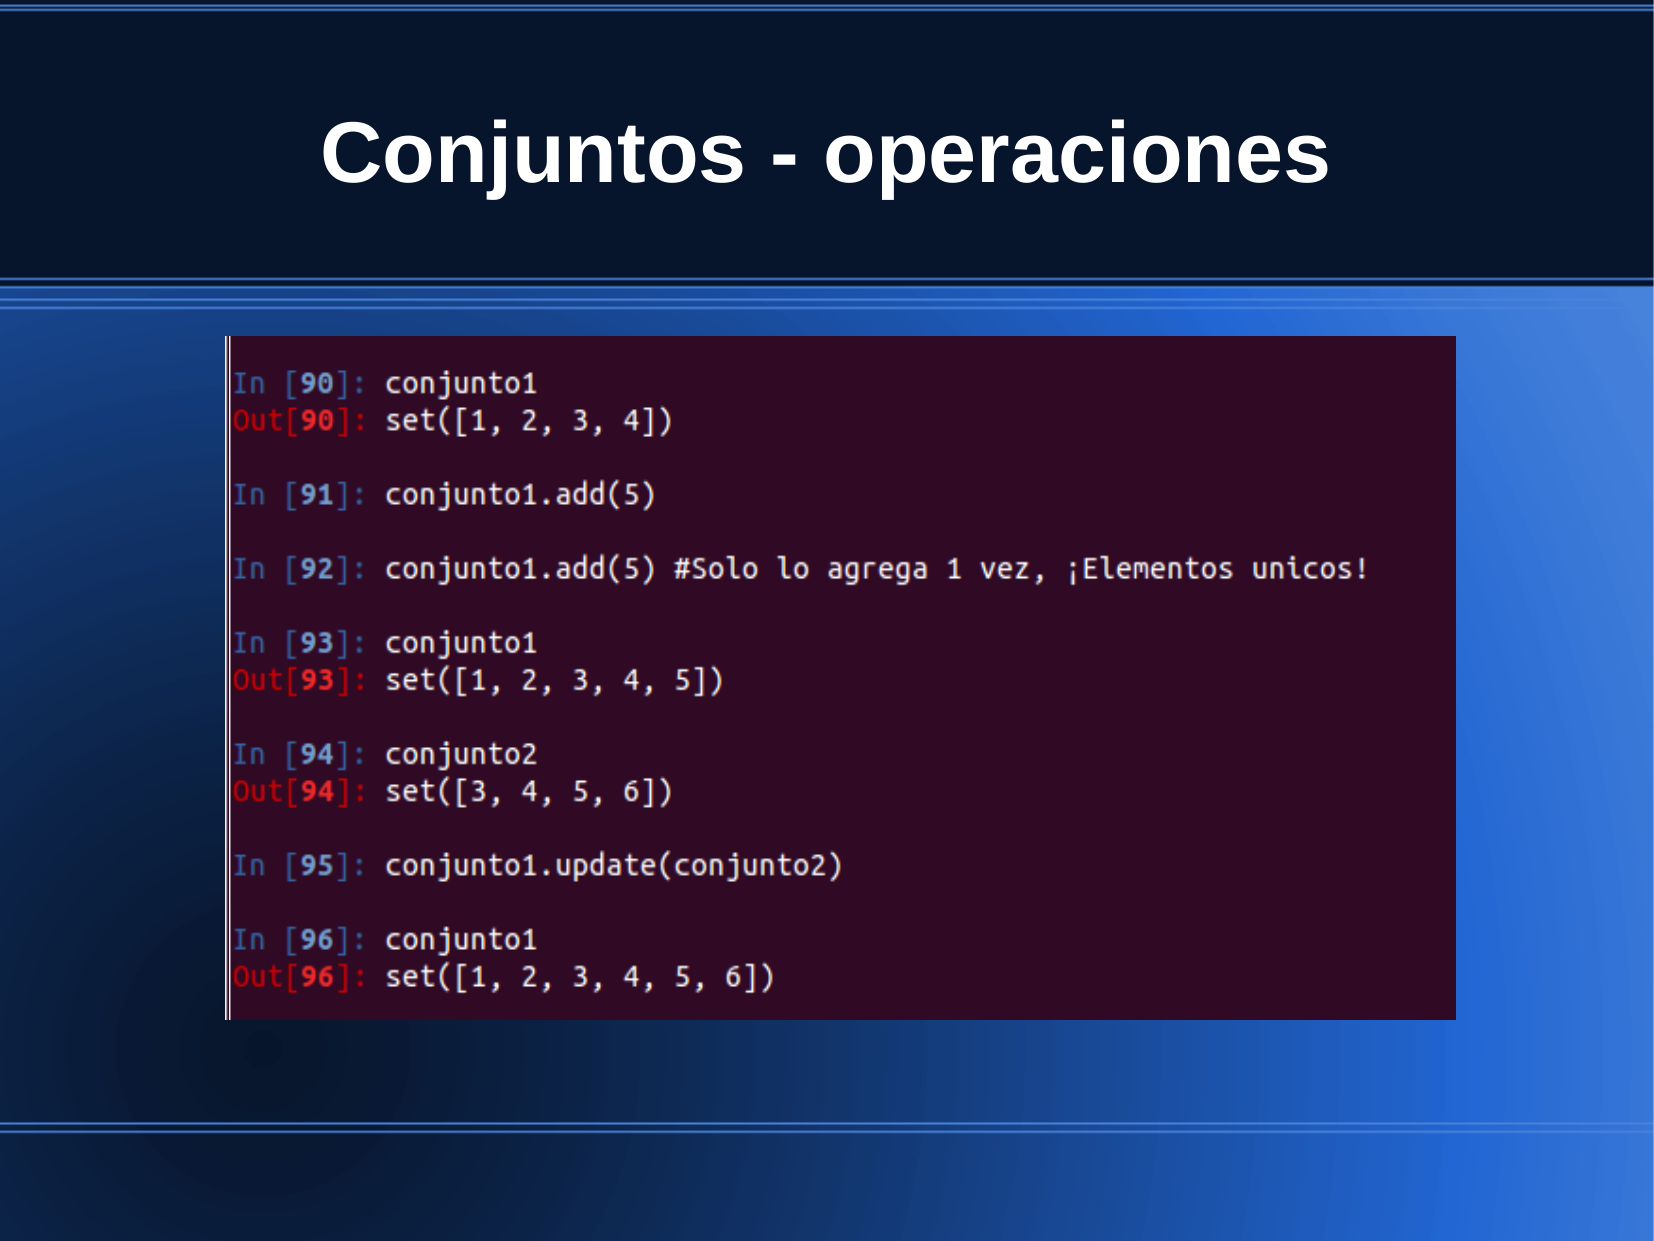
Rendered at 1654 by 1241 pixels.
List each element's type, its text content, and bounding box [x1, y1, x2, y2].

picture [0, 0, 1654, 1241]
title Conjuntos - operaciones [82, 49, 1571, 257]
